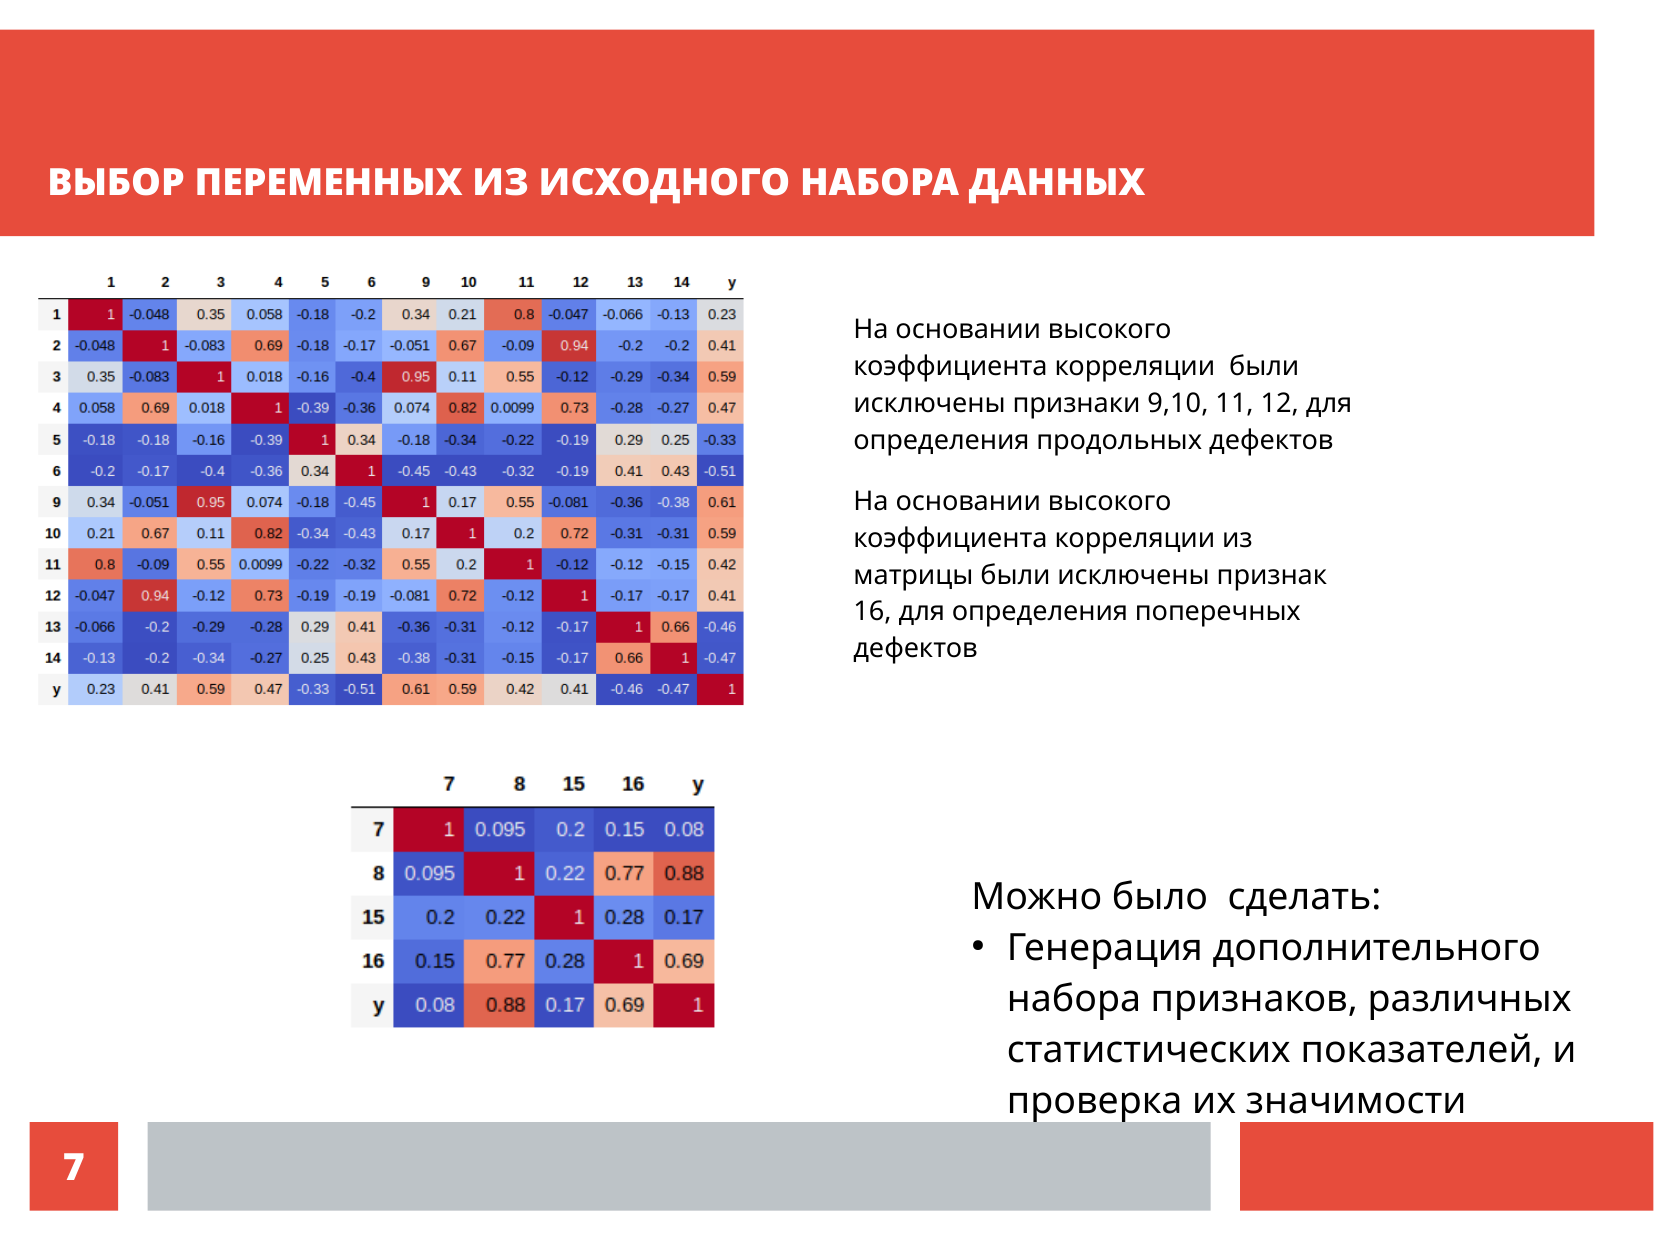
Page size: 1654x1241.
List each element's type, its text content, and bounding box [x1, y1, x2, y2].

title ВЫБОР ПЕРЕМЕННЫХ ИЗ ИСХОДНОГО НАБОРА ДАННЫХ [47, 59, 1583, 207]
text_box На основании высокого коэффициента корреляции были исключены признаки 9,10, 11, 12, для определения продольных дефектов На основании высокого коэффициента корреляции из матрицы были исключены признак 16, для определения поперечных дефектов [838, 302, 1382, 655]
text_box Можно было сделать: Генерация дополнительного набора признаков, различных статистических показателей, и проверка их значимости [956, 862, 1630, 1099]
picture [35, 247, 768, 1070]
